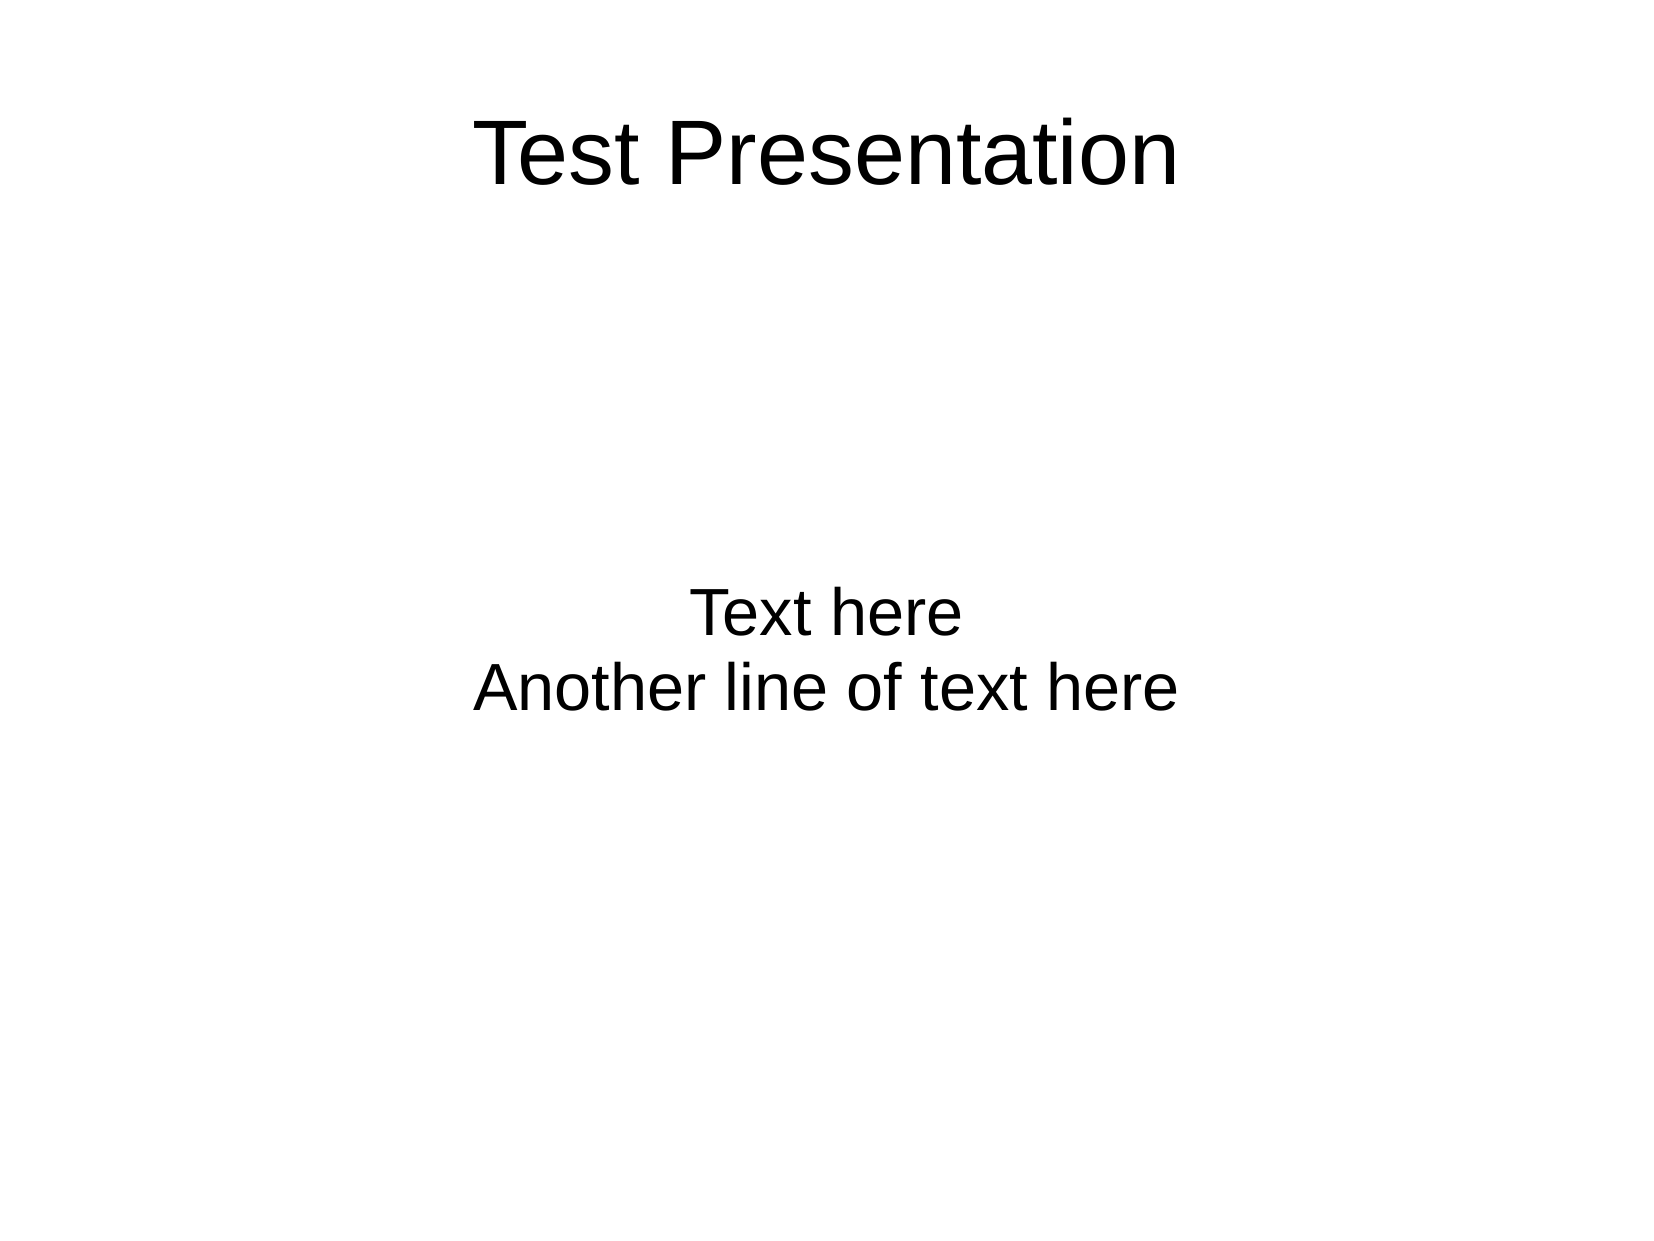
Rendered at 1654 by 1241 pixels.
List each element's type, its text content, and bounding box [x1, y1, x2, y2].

subtitle Text here Another line of text here [82, 290, 1571, 1010]
title Test Presentation [82, 49, 1571, 257]
